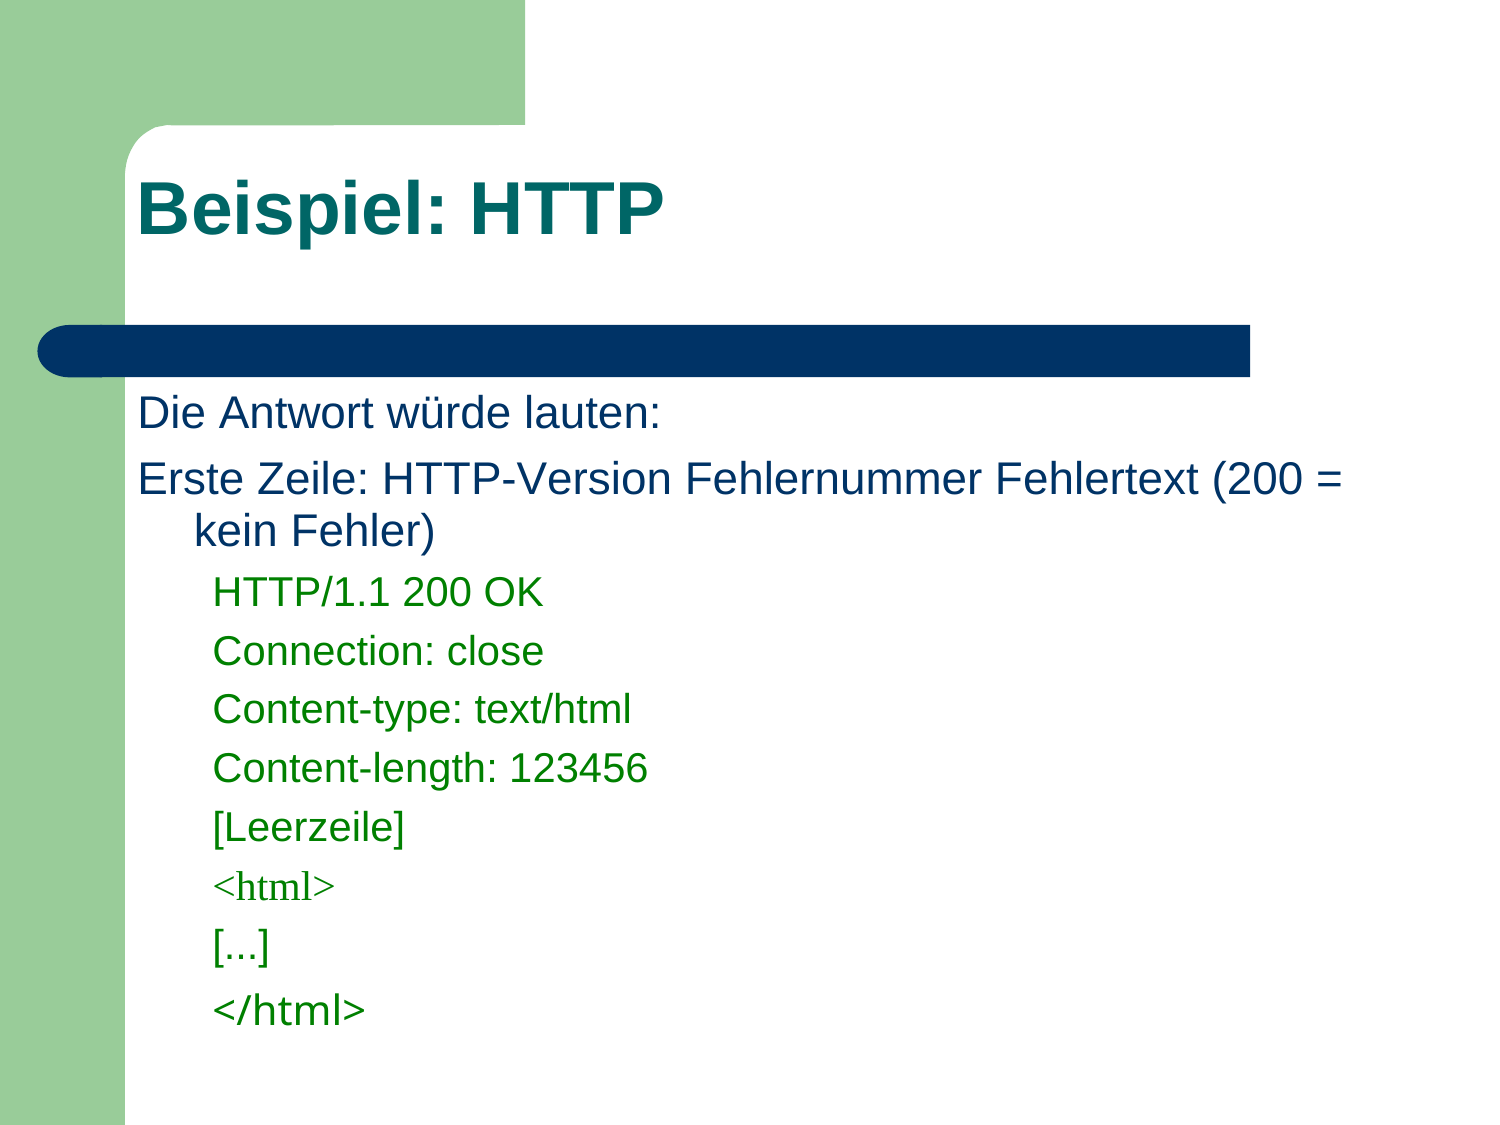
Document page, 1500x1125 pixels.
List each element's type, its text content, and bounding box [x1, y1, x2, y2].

list Die Antwort würde lauten: Erste Zeile: HTTP-Version Fehlernummer Fehlertext (200 = kein Fehler) HTTP/1.1 200 OK Connection: close Content-type: text/html Content-length: 123456 [Leerzeile] <html> [...] </html> [137, 387, 1400, 1067]
title Beispiel: HTTP [136, 123, 1414, 301]
